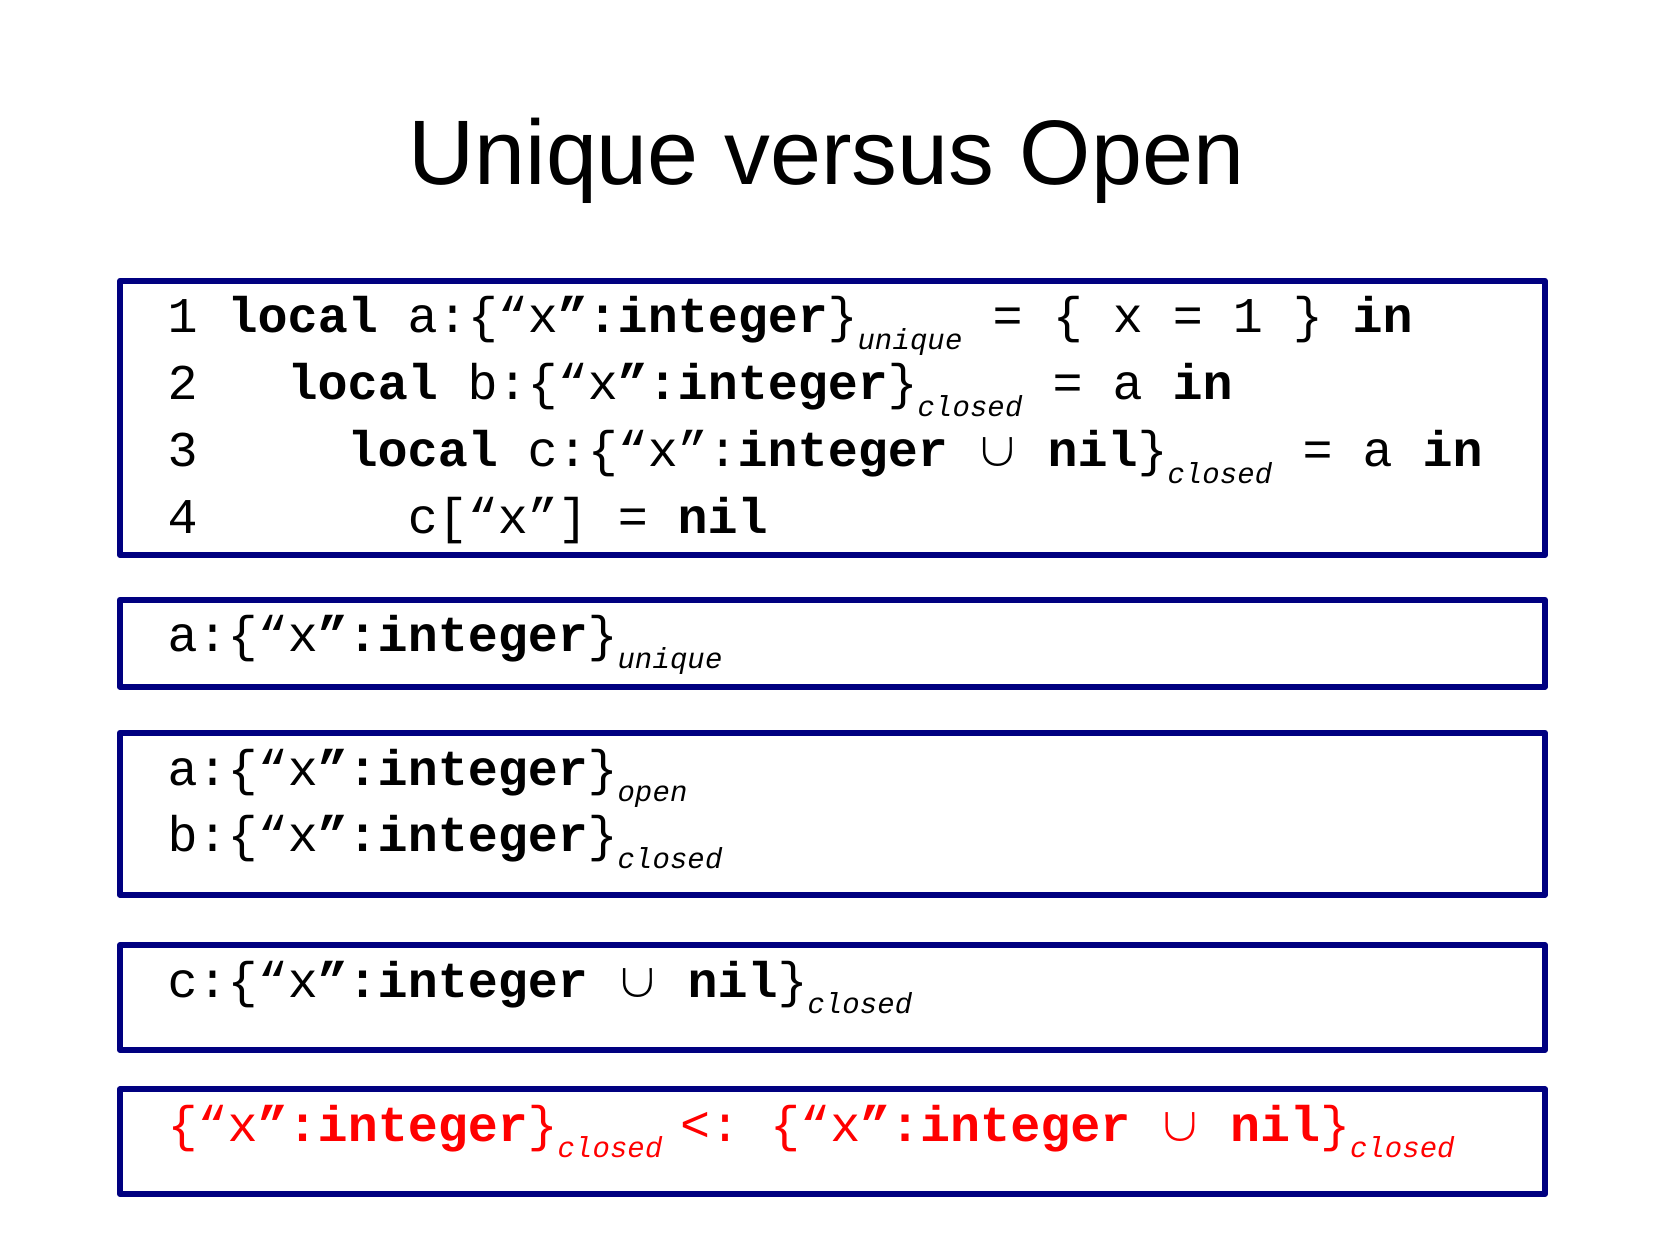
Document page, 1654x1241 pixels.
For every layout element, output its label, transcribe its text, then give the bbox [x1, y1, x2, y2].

text_box a:{“x”:integer}open b:{“x”:integer}closed [120, 732, 1546, 895]
title Unique versus Open [82, 49, 1571, 257]
text_box c:{“x”:integer ∪ nil}closed [120, 945, 1546, 1051]
text_box 1 local a:{“x”:integer}unique = { x = 1 } in 2 local b:{“x”:integer}closed = a in 3 local c:{“x”:integer ∪ nil}closed = a in 4 c[“x”] = nil [120, 280, 1546, 556]
text_box a:{“x”:integer}unique [120, 599, 1546, 687]
text_box {“x”:integer}closed <: {“x”:integer ∪ nil}closed [120, 1089, 1546, 1195]
